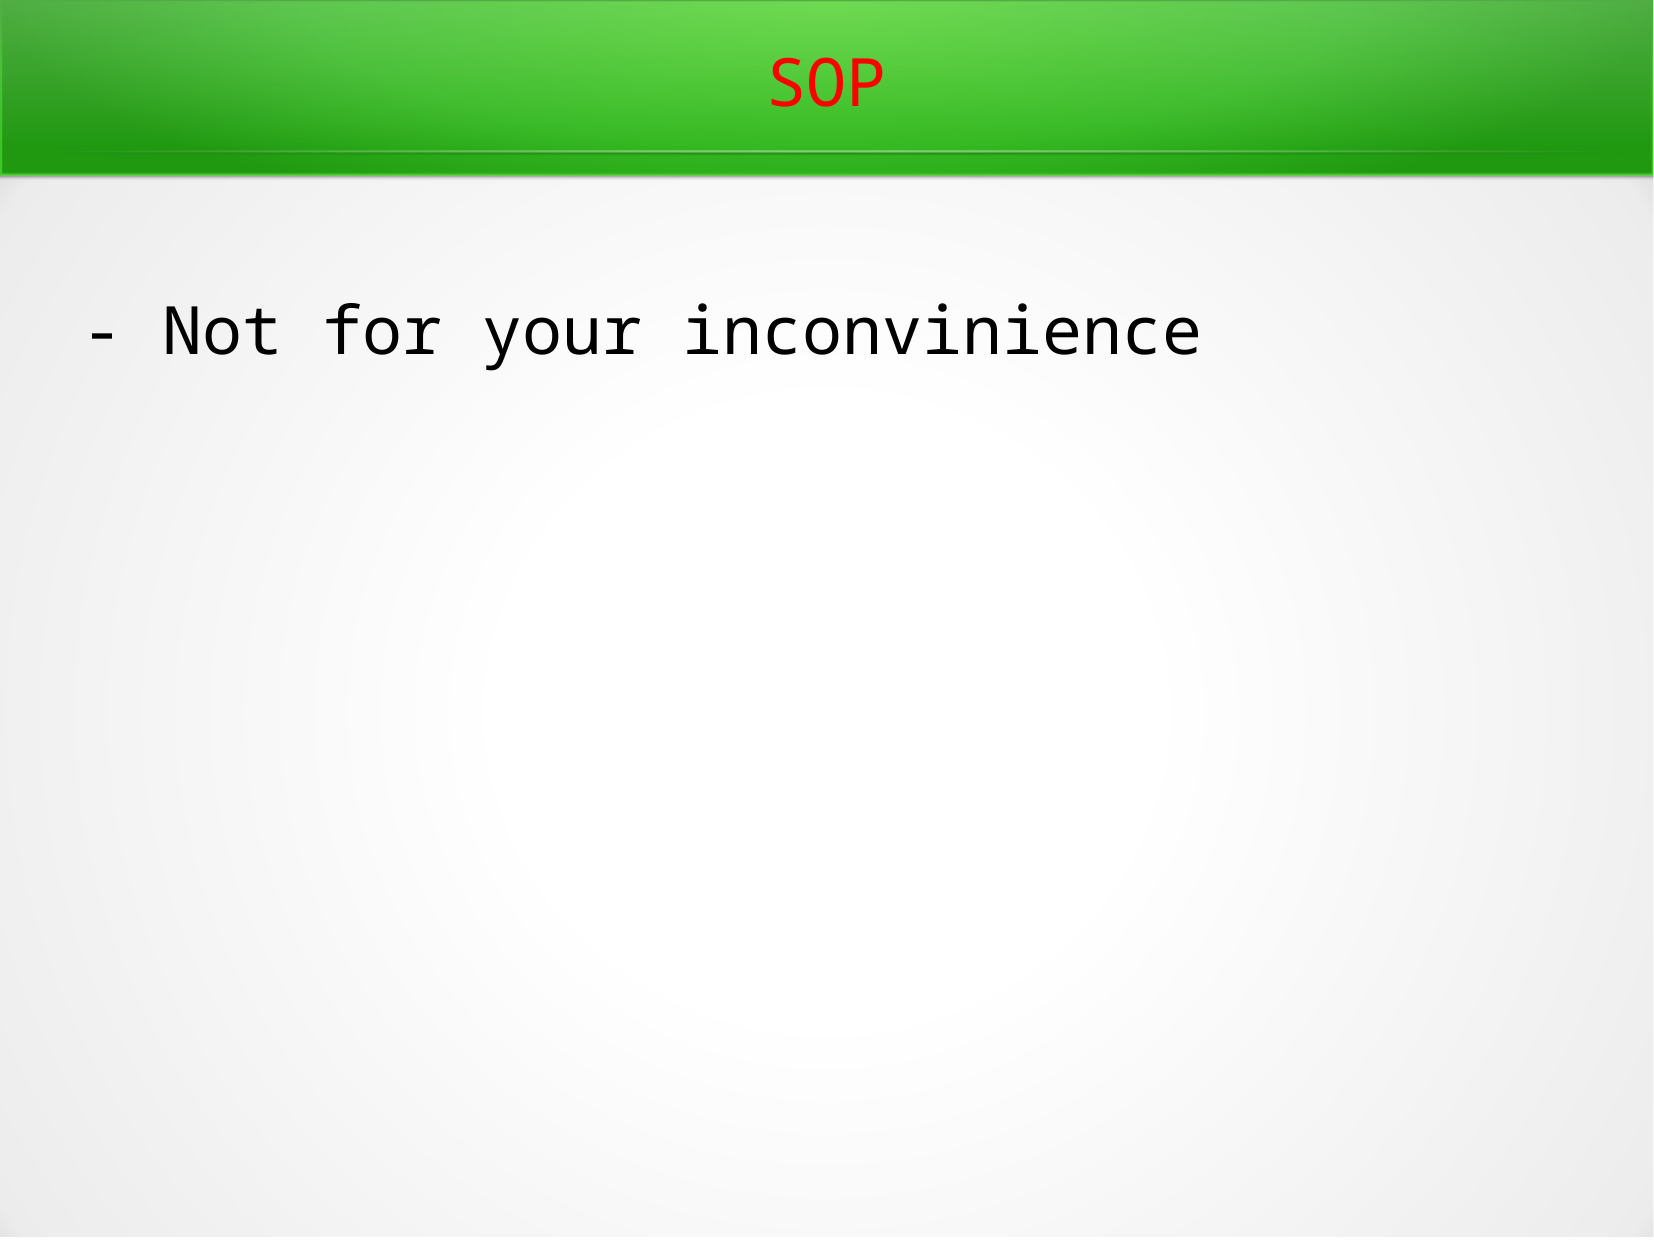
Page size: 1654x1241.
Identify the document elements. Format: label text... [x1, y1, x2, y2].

picture [0, 0, 1654, 1237]
title SOP [82, 11, 1571, 154]
list - Not for your inconvinience [82, 290, 1571, 1202]
